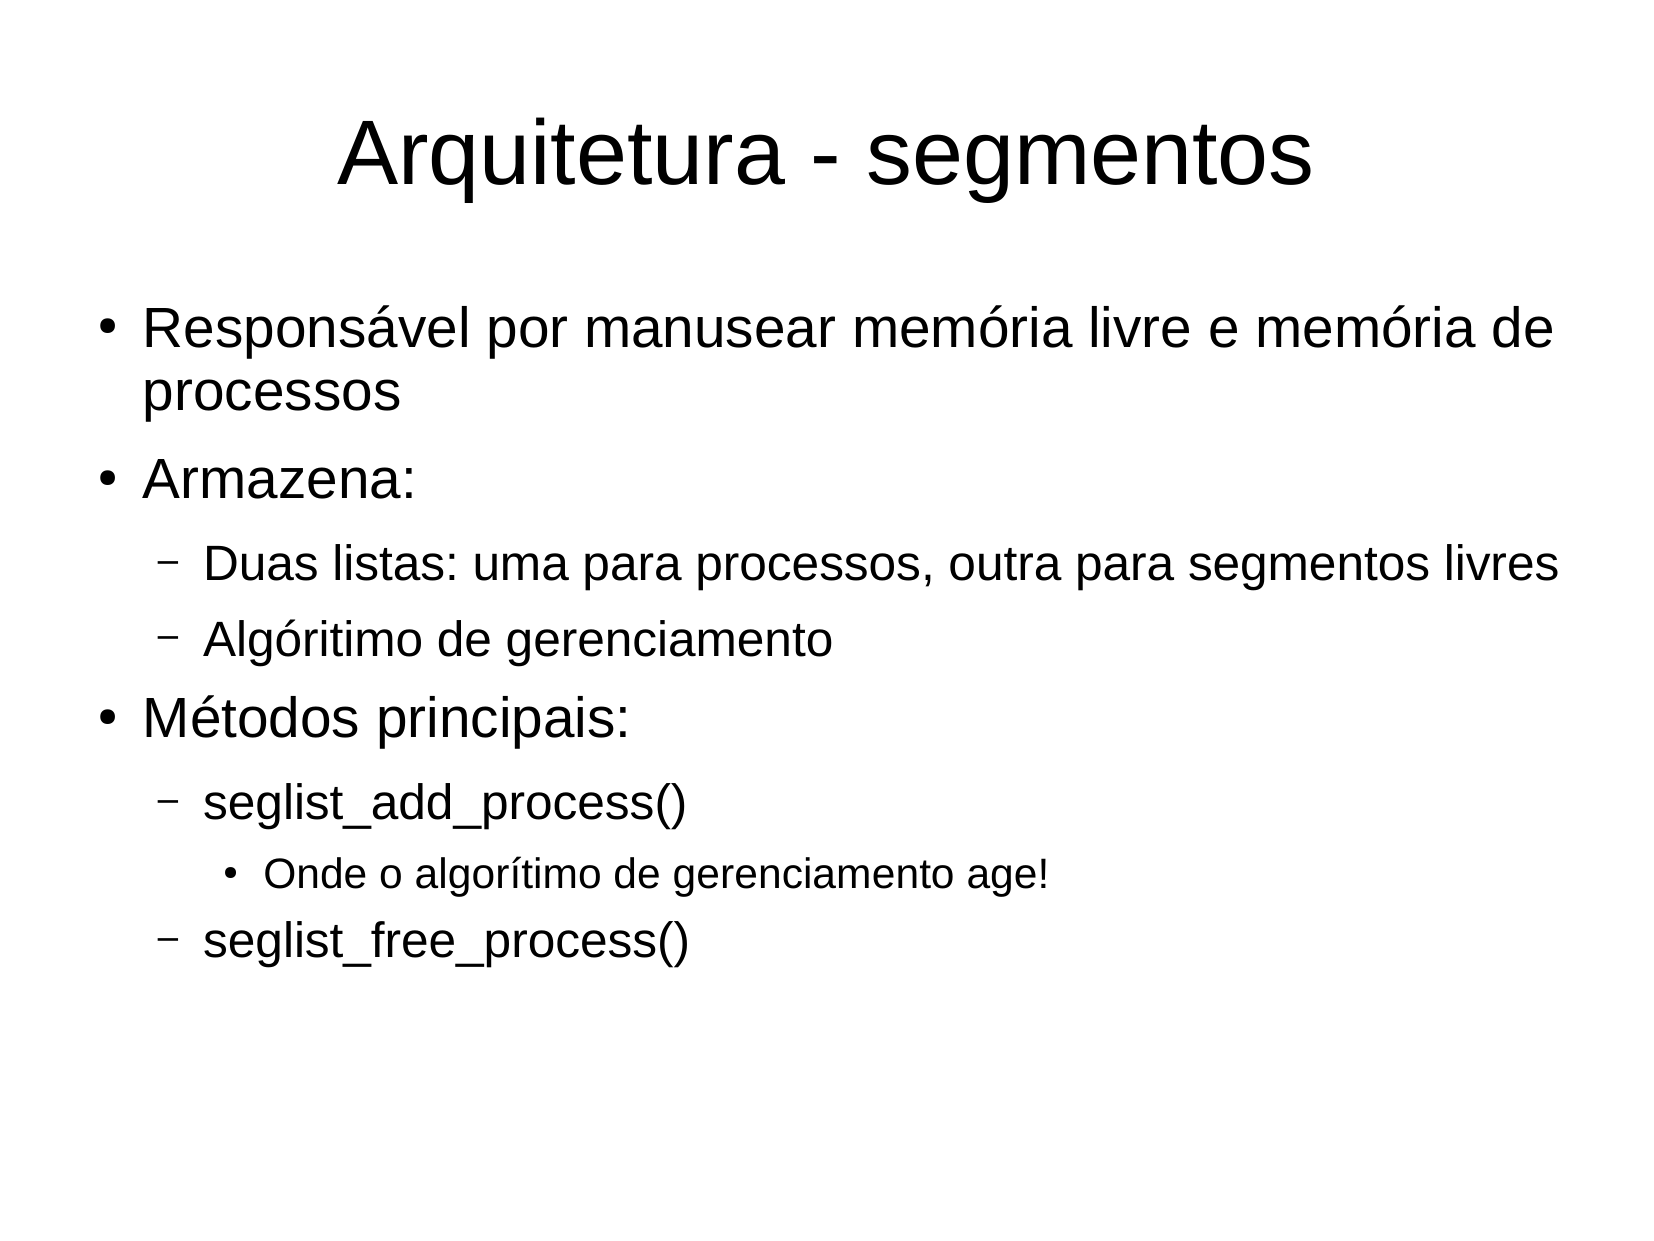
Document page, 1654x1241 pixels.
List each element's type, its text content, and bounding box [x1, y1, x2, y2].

list Responsável por manusear memória livre e memória de processos Armazena: Duas listas: uma para processos, outra para segmentos livres Algóritimo de gerenciamento Métodos principais: seglist_add_process() Onde o algorítimo de gerenciamento age! seglist_free_process() [82, 296, 1571, 1016]
title Arquitetura - segmentos [82, 49, 1571, 257]
